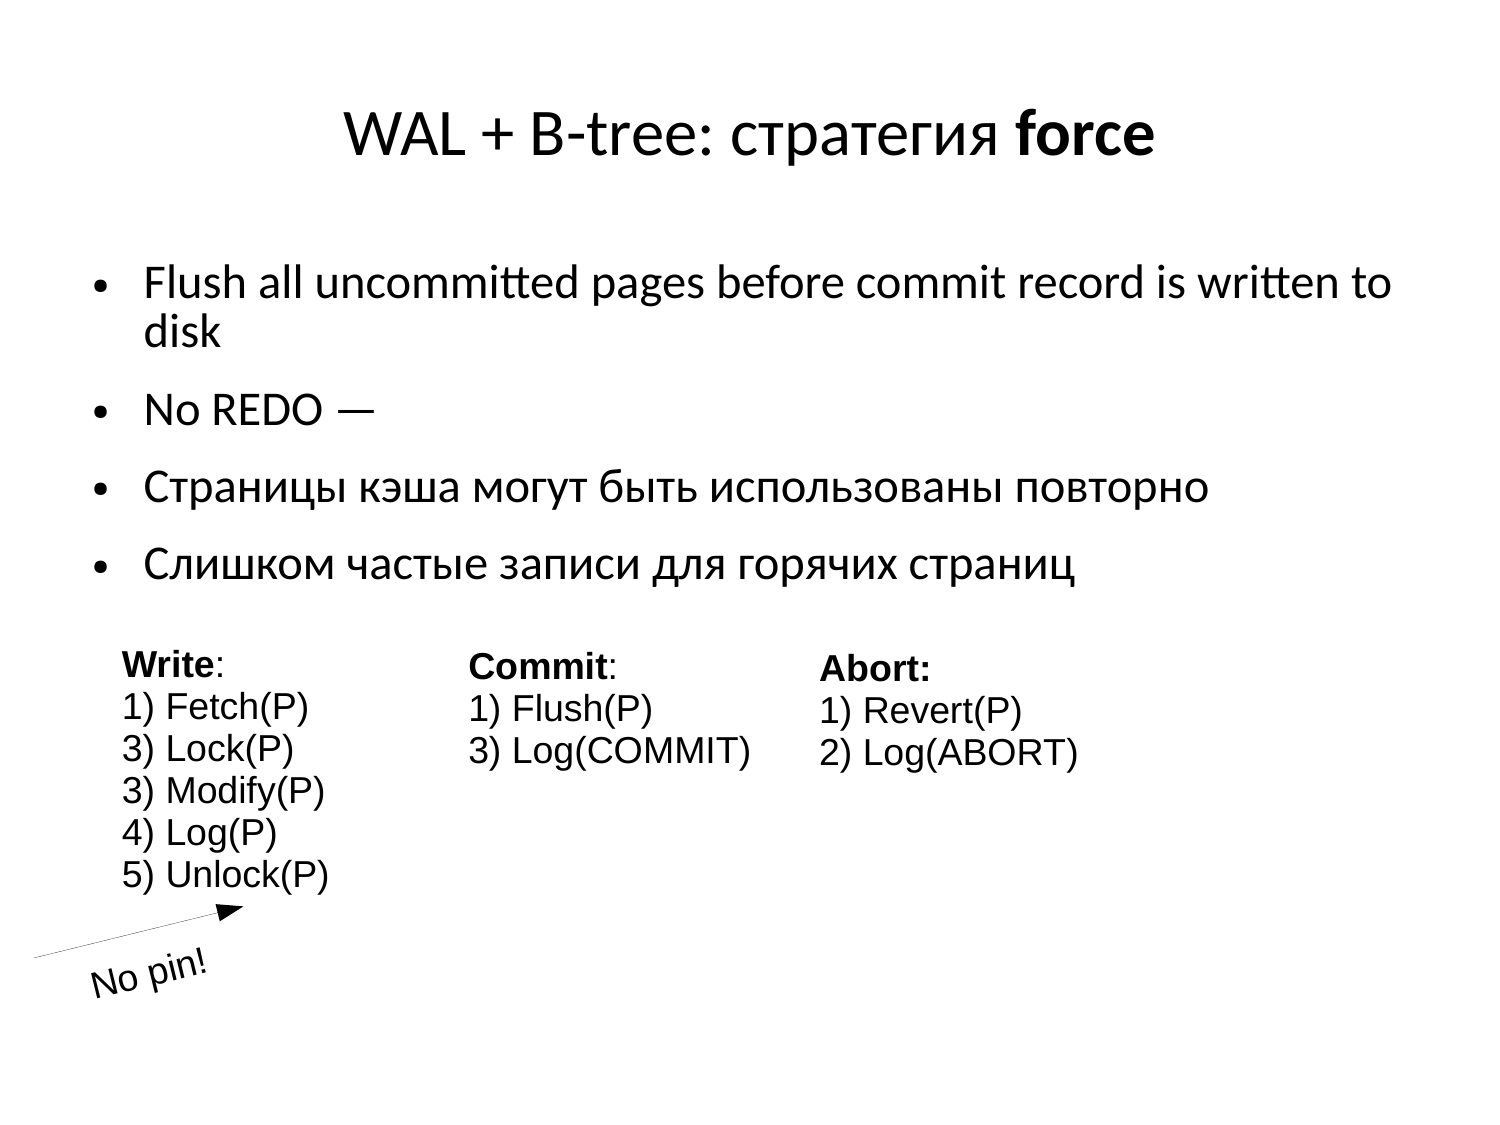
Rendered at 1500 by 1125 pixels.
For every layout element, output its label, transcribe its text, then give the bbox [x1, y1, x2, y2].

list Flush all uncommitted pages before commit record is written to disk No REDO — Страницы кэша могут быть использованы повторно Слишком частые записи для горячих страниц [75, 262, 1425, 593]
text_box Commit: 1) Flush(P) 3) Log(COMMIT) [453, 637, 767, 779]
text_box Write: 1) Fetch(P) 3) Lock(P) 3) Modify(P) 4) Log(P) 5) Unlock(P) [107, 636, 345, 903]
text_box Abort: 1) Revert(P) 2) Log(ABORT) [804, 640, 1094, 782]
title WAL + B-tree: стратегия force [75, 45, 1425, 233]
